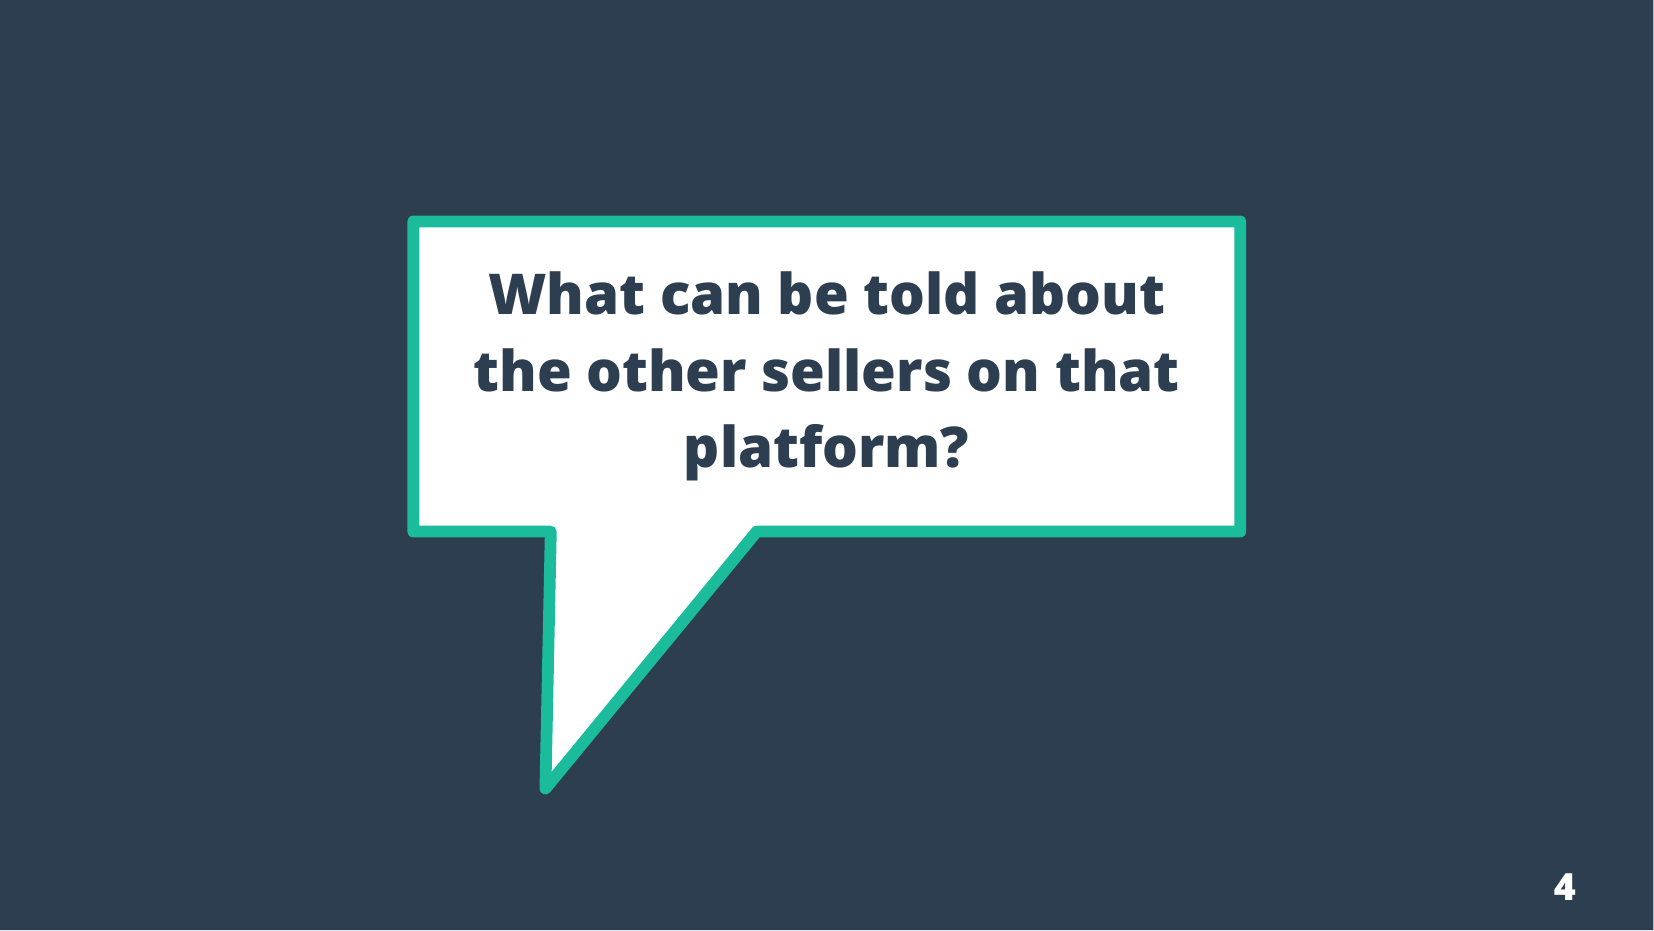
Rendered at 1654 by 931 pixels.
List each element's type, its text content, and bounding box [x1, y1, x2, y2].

title What can be told about the other sellers on that platform? [442, 236, 1211, 502]
